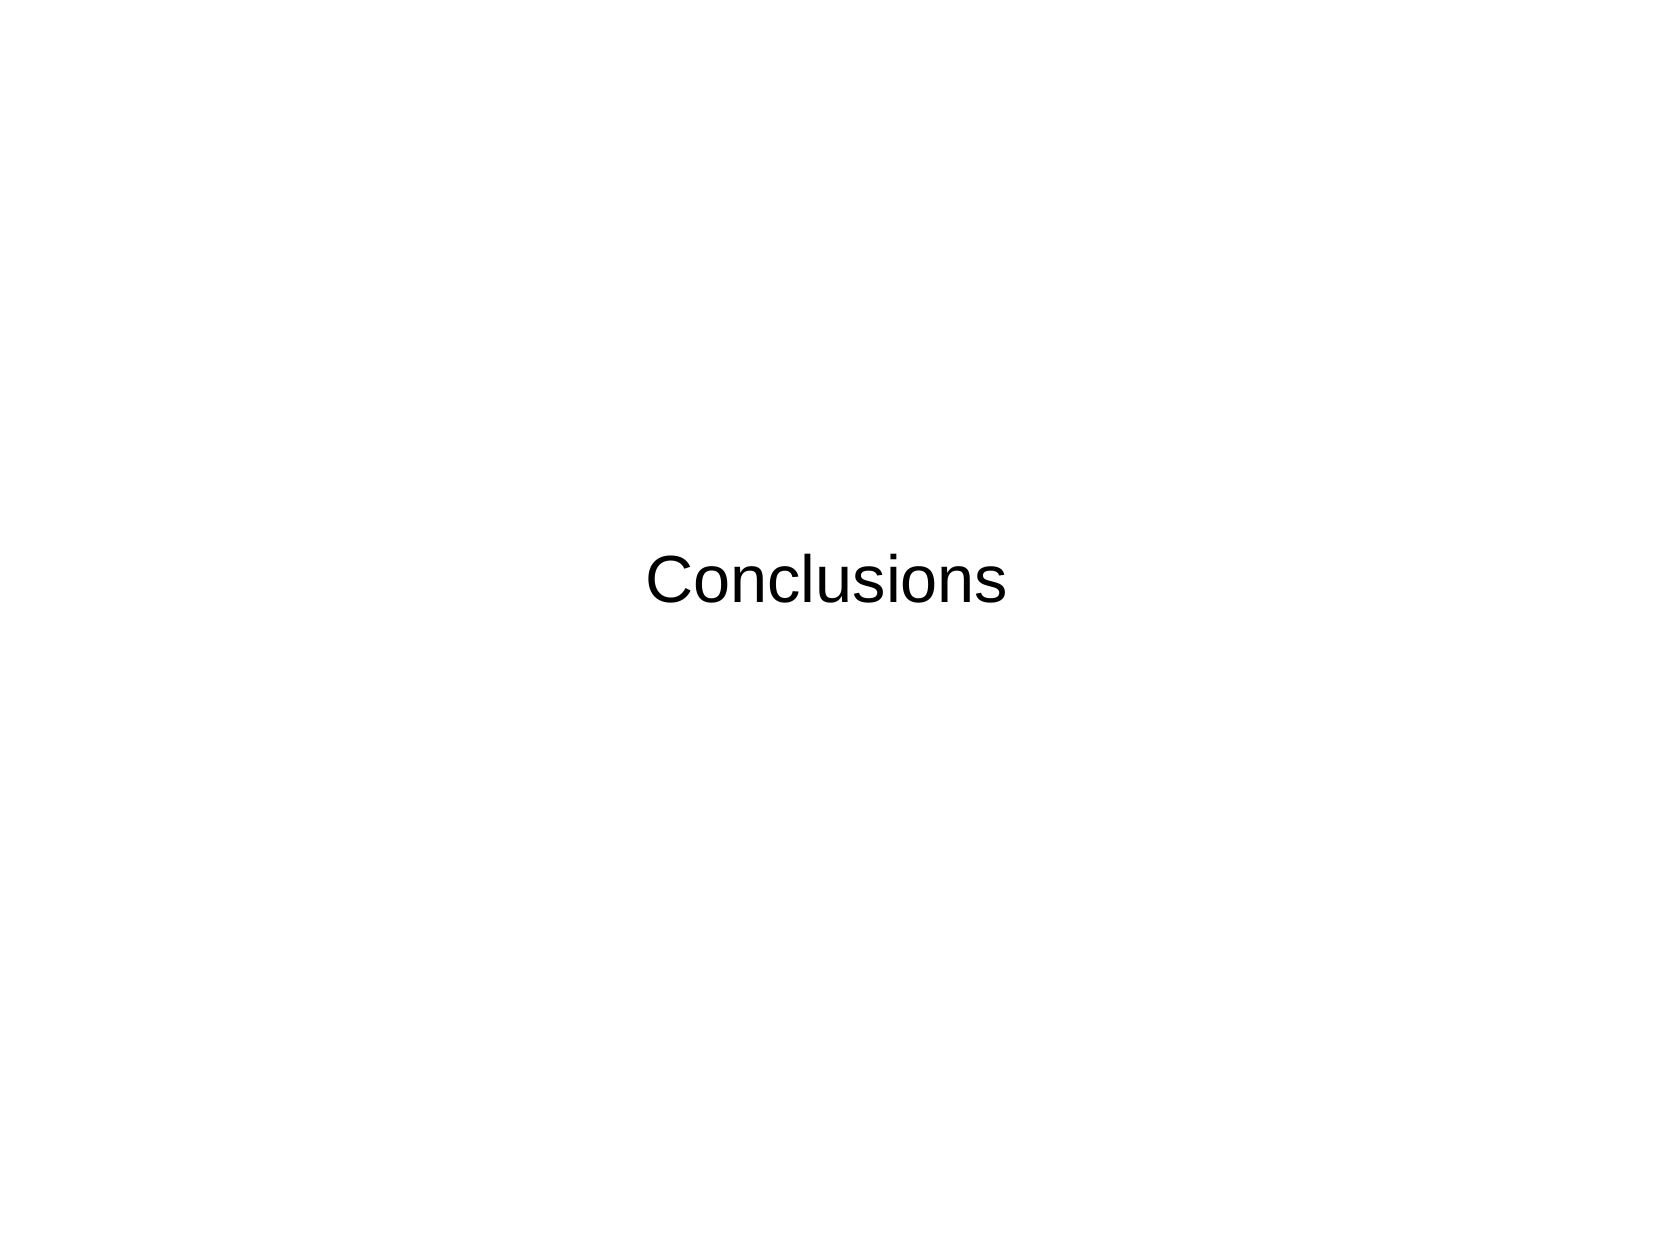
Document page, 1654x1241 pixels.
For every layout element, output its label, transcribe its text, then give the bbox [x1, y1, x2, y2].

subtitle Conclusions [82, 49, 1571, 1109]
